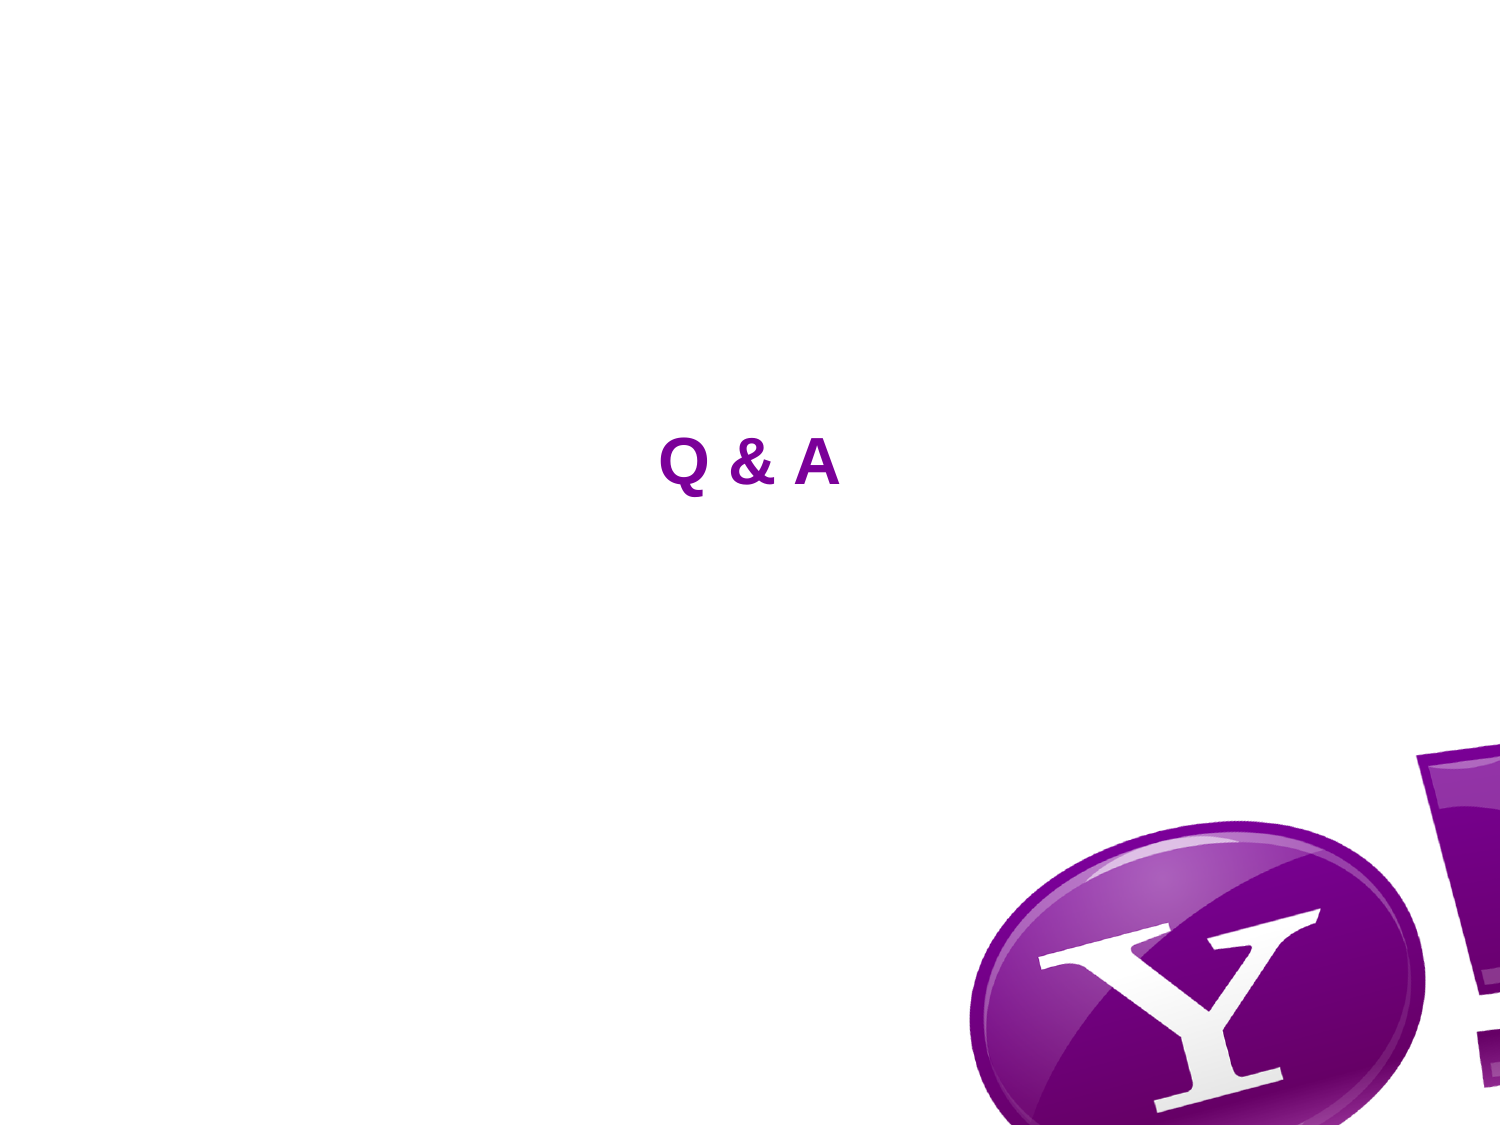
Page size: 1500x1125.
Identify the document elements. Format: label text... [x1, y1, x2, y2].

title Q & A [77, 130, 1423, 499]
picture [957, 728, 1500, 1125]
